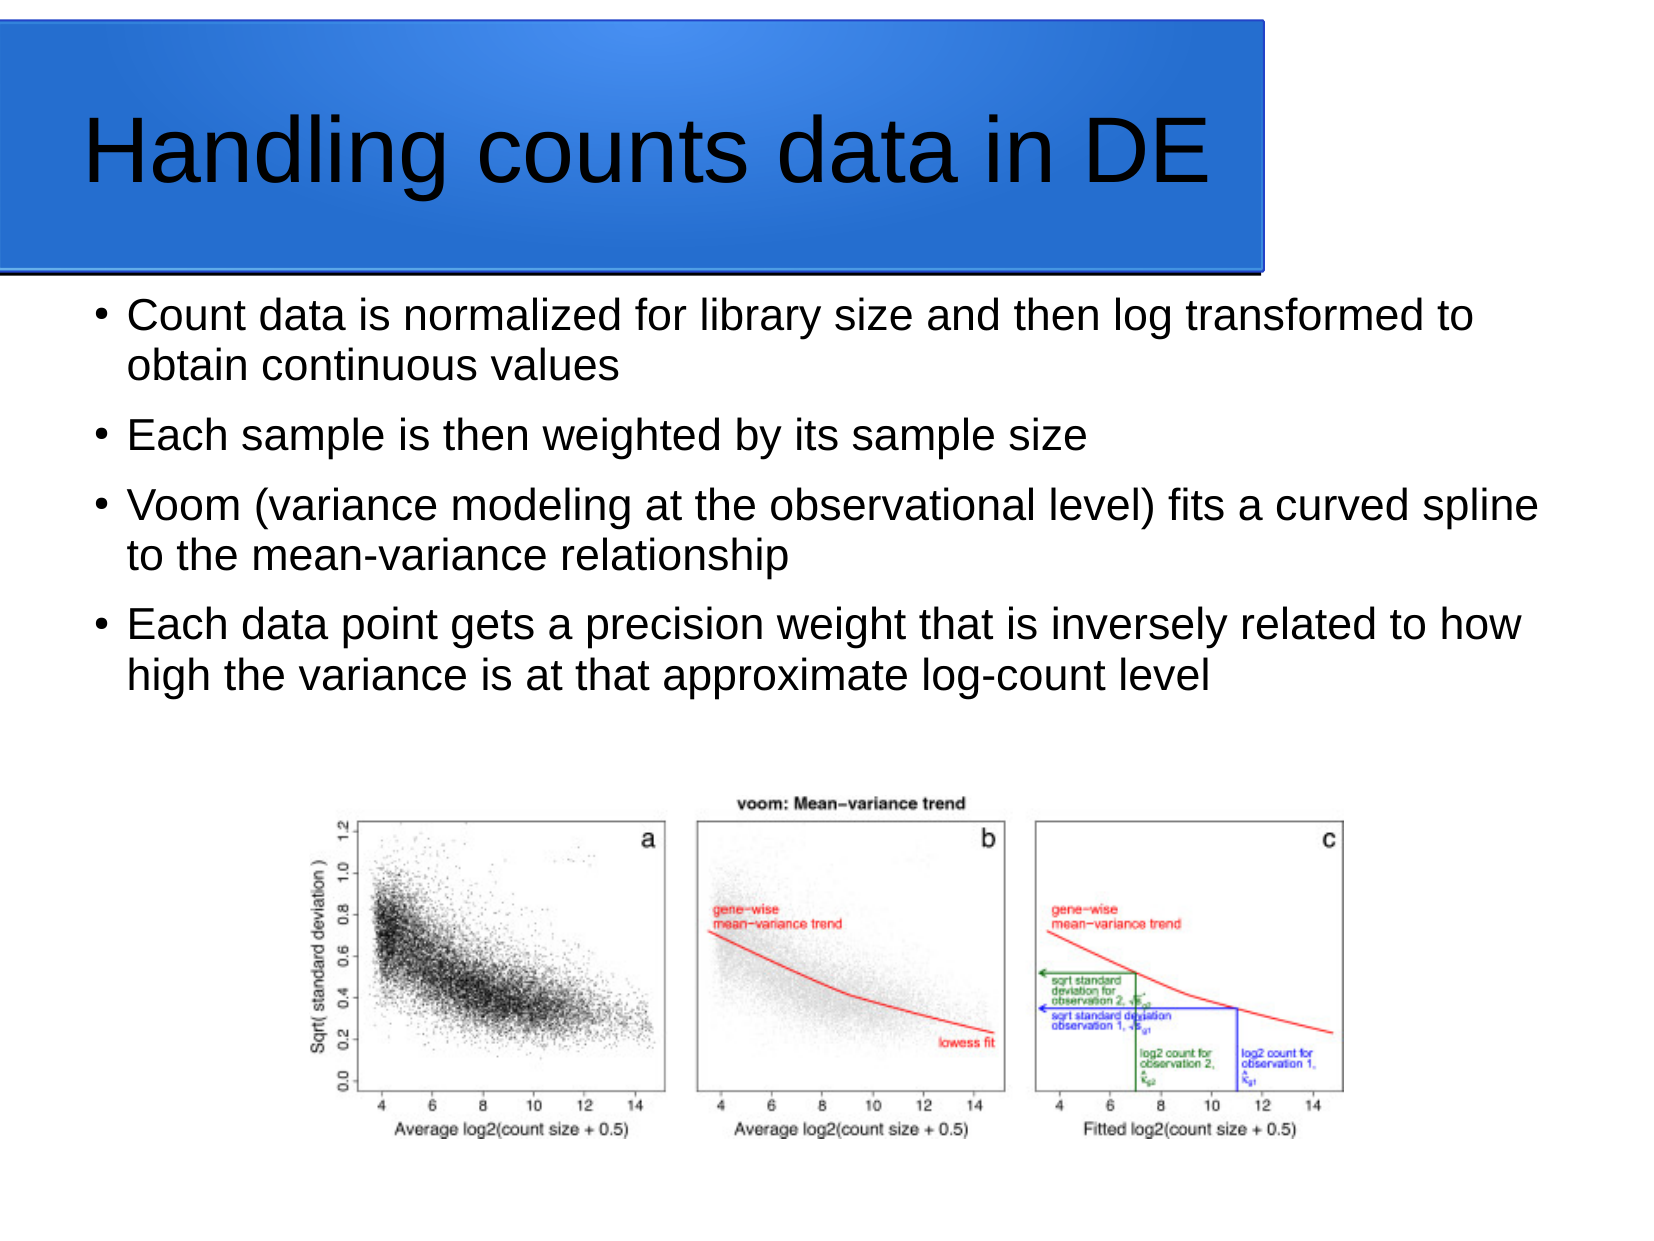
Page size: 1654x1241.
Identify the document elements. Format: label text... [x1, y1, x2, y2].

list Count data is normalized for library size and then log transformed to obtain continuous values Each sample is then weighted by its sample size Voom (variance modeling at the observational level) fits a curved spline to the mean-variance relationship Each data point gets a precision weight that is inversely related to how high the variance is at that approximate log-count level [82, 290, 1571, 706]
title Handling counts data in DE [82, 47, 1235, 252]
picture [309, 795, 1344, 1139]
